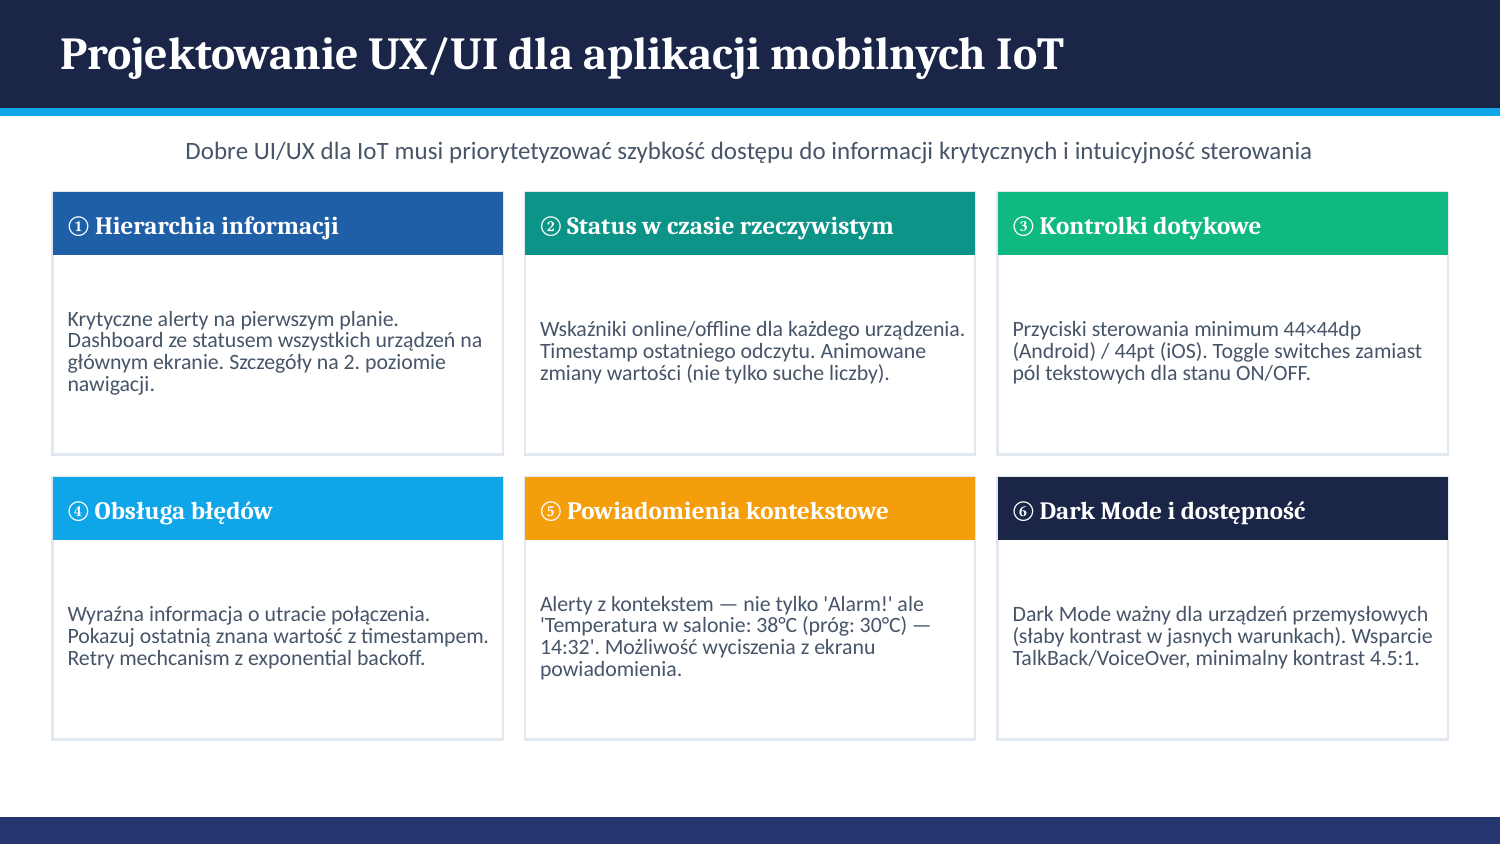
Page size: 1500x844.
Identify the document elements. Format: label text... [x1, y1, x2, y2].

text_box [525, 477, 975, 739]
text_box [998, 192, 1448, 454]
text_box Krytyczne alerty na pierwszym planie. Dashboard ze statusem wszystkich urządzeń na głównym ekranie. Szczegóły na 2. poziomie nawigacji. [67, 267, 495, 439]
text_box Przyciski sterowania minimum 44×44dp (Android) / 44pt (iOS). Toggle switches zamiast pól tekstowych dla stanu ON/OFF. [1012, 267, 1440, 439]
text_box Wyraźna informacja o utracie połączenia. Pokazuj ostatnią znana wartość z timestampem. Retry mechcanism z exponential backoff. [67, 552, 495, 724]
text_box [998, 477, 1448, 739]
text_box Dark Mode ważny dla urządzeń przemysłowych (słaby kontrast w jasnych warunkach). Wsparcie TalkBack/VoiceOver, minimalny kontrast 4.5:1. [1012, 552, 1440, 724]
text_box [525, 192, 975, 454]
text_box ① Hierarchia informacji [67, 204, 495, 249]
text_box Projektowanie UX/UI dla aplikacji mobilnych IoT [60, 6, 1440, 104]
text_box [53, 477, 503, 739]
text_box ④ Obsługa błędów [67, 489, 495, 534]
text_box Alerty z kontekstem — nie tylko 'Alarm!' ale 'Temperatura w salonie: 38°C (próg: 30°C) — 14:32'. Możliwość wyciszenia z ekranu powiadomienia. [540, 552, 968, 724]
text_box ⑥ Dark Mode i dostępność [1012, 489, 1440, 534]
text_box [53, 192, 503, 454]
text_box [0, 817, 1500, 844]
text_box [0, 0, 1500, 116]
text_box ⑤ Powiadomienia kontekstowe [540, 489, 968, 534]
text_box ② Status w czasie rzeczywistym [540, 204, 968, 249]
text_box Wskaźniki online/offline dla każdego urządzenia. Timestamp ostatniego odczytu. Animowane zmiany wartości (nie tylko suche liczby). [540, 267, 968, 439]
text_box Dobre UI/UX dla IoT musi priorytetyzować szybkość dostępu do informacji krytycznych i intuicyjność sterowania [60, 127, 1440, 180]
text_box ③ Kontrolki dotykowe [1012, 204, 1440, 249]
